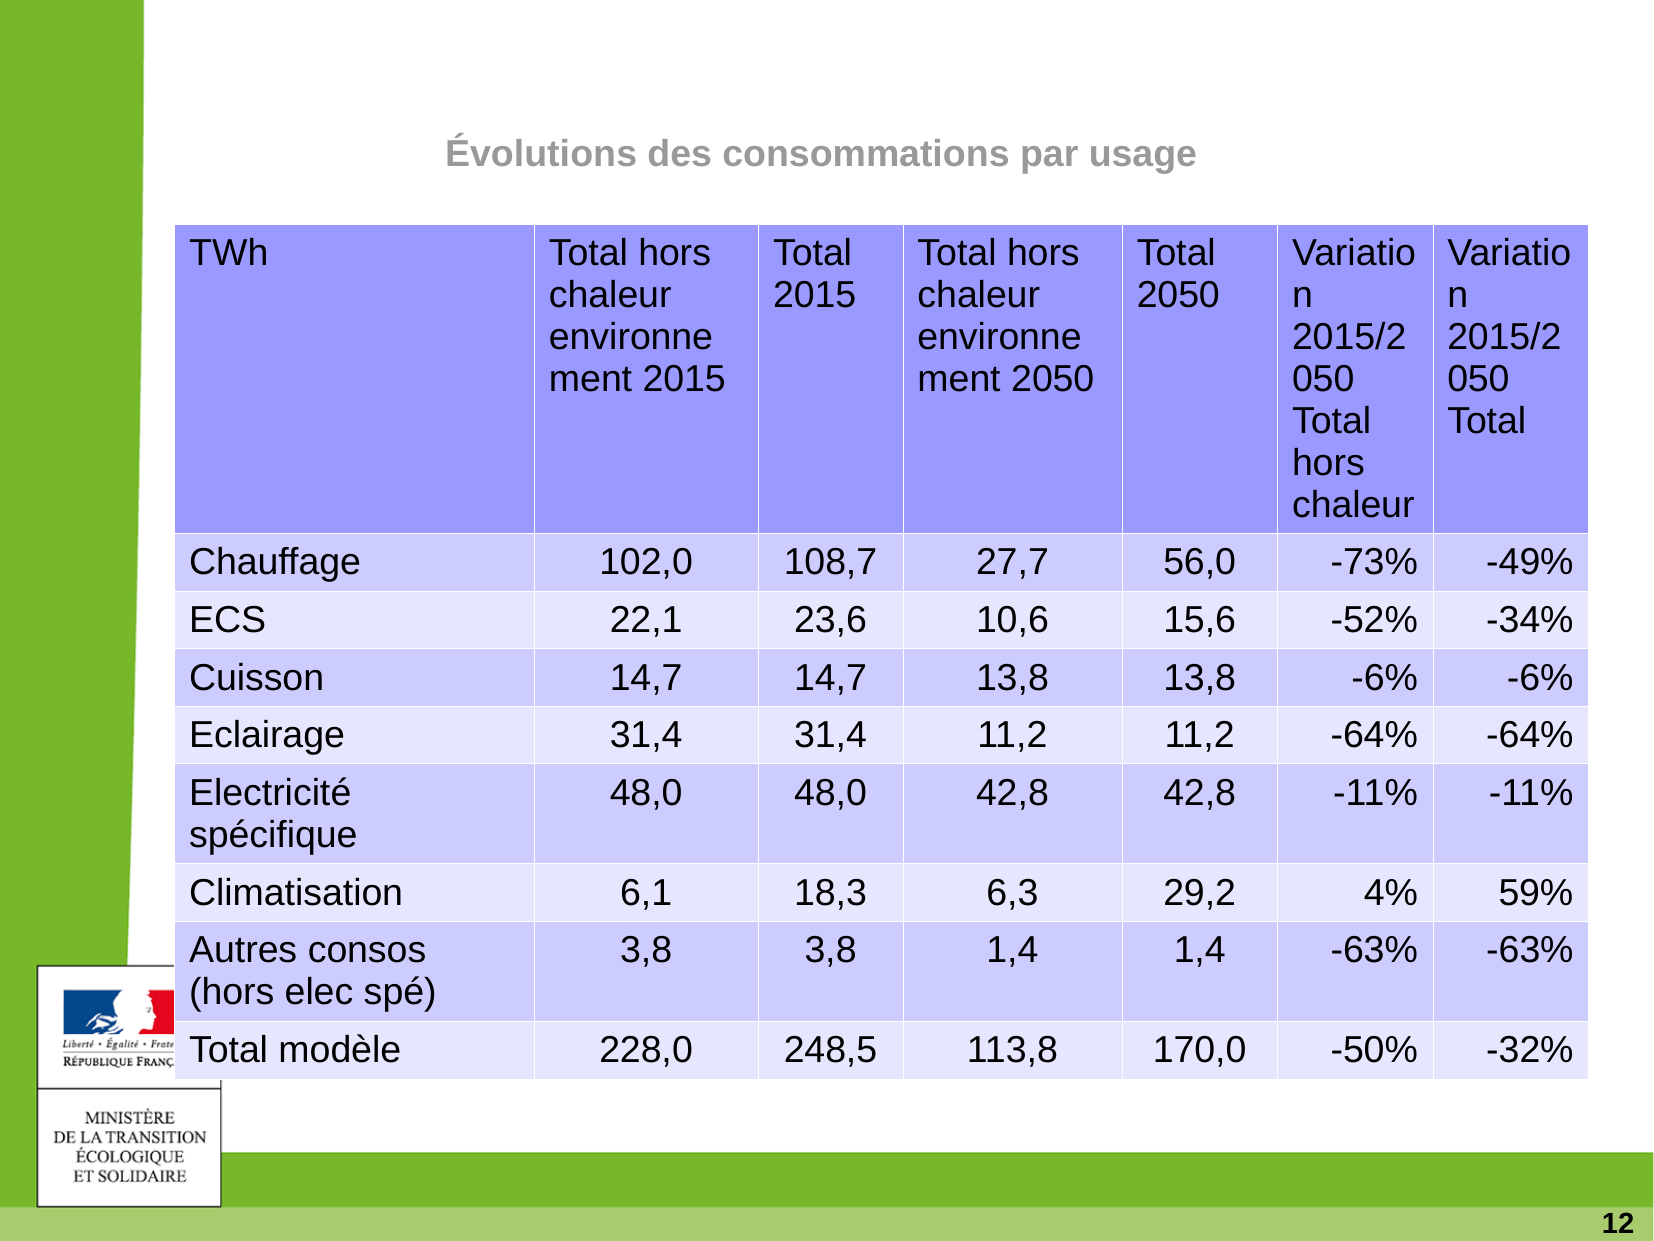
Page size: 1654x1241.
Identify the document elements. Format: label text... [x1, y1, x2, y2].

table_cell 27,7 [904, 534, 1122, 591]
table_cell 13,8 [1123, 649, 1277, 706]
table_cell -34% [1434, 592, 1588, 648]
table_cell -73% [1278, 534, 1433, 591]
table_cell 3,8 [759, 922, 903, 1021]
table_cell Chauffage [175, 534, 534, 591]
table_cell 15,6 [1123, 592, 1277, 648]
table_cell 4% [1278, 864, 1433, 921]
table_header Total 2050 [1123, 225, 1277, 533]
table_cell 14,7 [535, 649, 758, 706]
table_cell 48,0 [759, 764, 903, 863]
table_cell 56,0 [1123, 534, 1277, 591]
table_cell 48,0 [535, 764, 758, 863]
table_cell 29,2 [1123, 864, 1277, 921]
table_header Variation 2015/2050 Total [1434, 225, 1588, 533]
table_cell 170,0 [1123, 1022, 1277, 1079]
table_cell -6% [1434, 649, 1588, 706]
table_cell 42,8 [1123, 764, 1277, 863]
table_cell 42,8 [904, 764, 1122, 863]
table_cell 11,2 [904, 707, 1122, 763]
table_cell -64% [1278, 707, 1433, 763]
table_header Total 2015 [759, 225, 903, 533]
table_cell -11% [1434, 764, 1588, 863]
table_header Total hors chaleur environnement 2050 [904, 225, 1122, 533]
table_cell -49% [1434, 534, 1588, 591]
table_cell 23,6 [759, 592, 903, 648]
table_cell 6,1 [535, 864, 758, 921]
table_cell 13,8 [904, 649, 1122, 706]
table_cell -32% [1434, 1022, 1588, 1079]
title Évolutions des consommations par usage [82, 49, 1571, 257]
table_cell 18,3 [759, 864, 903, 921]
table_cell -64% [1434, 707, 1588, 763]
table_cell -63% [1278, 922, 1433, 1021]
table_cell ECS [175, 592, 534, 648]
table_cell 14,7 [759, 649, 903, 706]
table_cell 3,8 [535, 922, 758, 1021]
table_cell 228,0 [535, 1022, 758, 1079]
table_cell 31,4 [759, 707, 903, 763]
table_cell Climatisation [175, 864, 534, 921]
picture [0, 0, 1654, 1241]
table_header Total hors chaleur environnement 2015 [535, 225, 758, 533]
table_cell 11,2 [1123, 707, 1277, 763]
table_header Variation 2015/2050 Total hors chaleur [1278, 225, 1433, 533]
table_cell 108,7 [759, 534, 903, 591]
table_cell -6% [1278, 649, 1433, 706]
table_cell Eclairage [175, 707, 534, 763]
table_header TWh [175, 225, 534, 533]
table_cell Electricité spécifique [175, 764, 534, 863]
table_cell Cuisson [175, 649, 534, 706]
table_cell 6,3 [904, 864, 1122, 921]
table_cell 10,6 [904, 592, 1122, 648]
table_cell Total modèle [175, 1022, 534, 1079]
table_cell 248,5 [759, 1022, 903, 1079]
table_cell 59% [1434, 864, 1588, 921]
table_cell -63% [1434, 922, 1588, 1021]
table_cell 102,0 [535, 534, 758, 591]
table_cell -52% [1278, 592, 1433, 648]
table_cell 1,4 [904, 922, 1122, 1021]
table_cell 1,4 [1123, 922, 1277, 1021]
table_cell 113,8 [904, 1022, 1122, 1079]
table_cell -50% [1278, 1022, 1433, 1079]
table_cell 22,1 [535, 592, 758, 648]
table_cell -11% [1278, 764, 1433, 863]
table_cell 31,4 [535, 707, 758, 763]
table_cell Autres consos (hors elec spé) [175, 922, 534, 1021]
